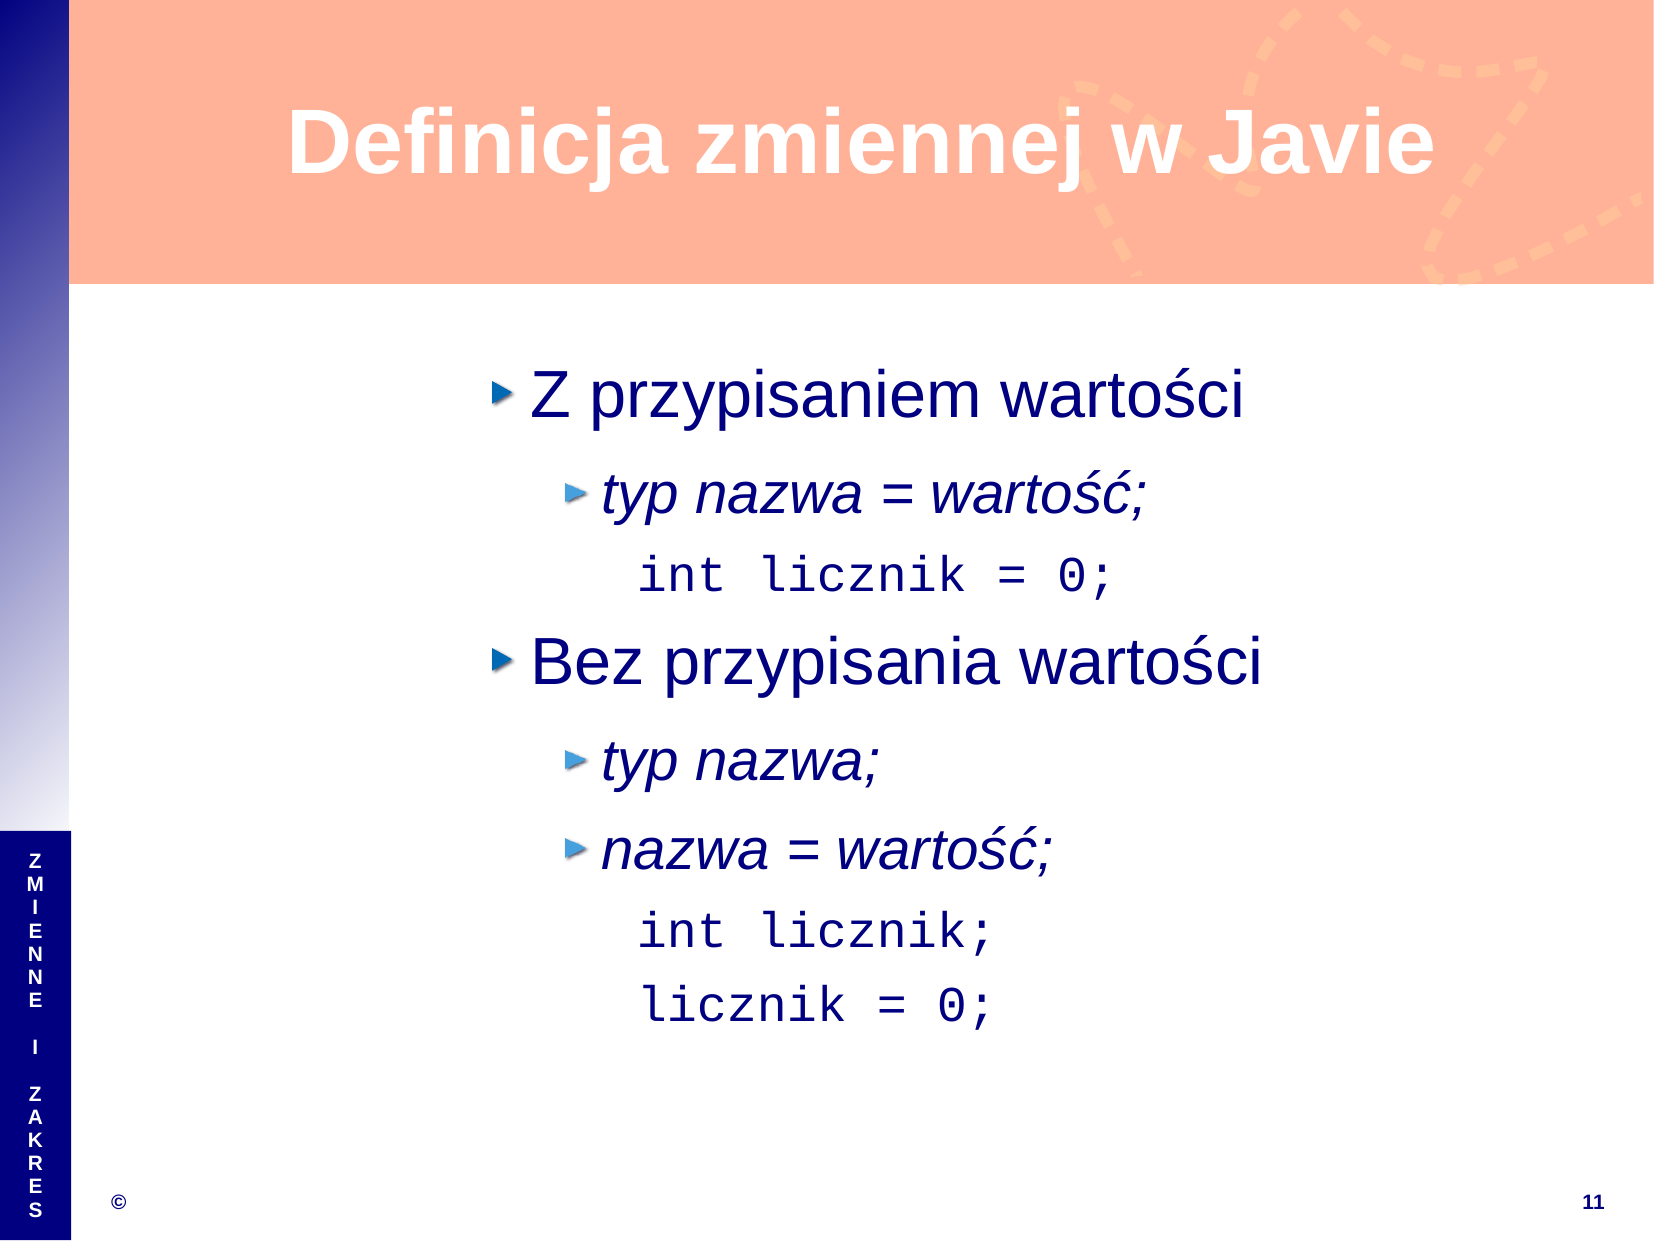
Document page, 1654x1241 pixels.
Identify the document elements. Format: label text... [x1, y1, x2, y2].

title Definicja zmiennej w Javie [70, 37, 1654, 246]
text_box Z M I E N N E I Z A K R E S [0, 830, 71, 1241]
list Z przypisaniem wartości typ nazwa = wartość; int licznik = 0; Bez przypisania wartości typ nazwa; nazwa = wartość; int licznik; licznik = 0; [459, 356, 1265, 1138]
